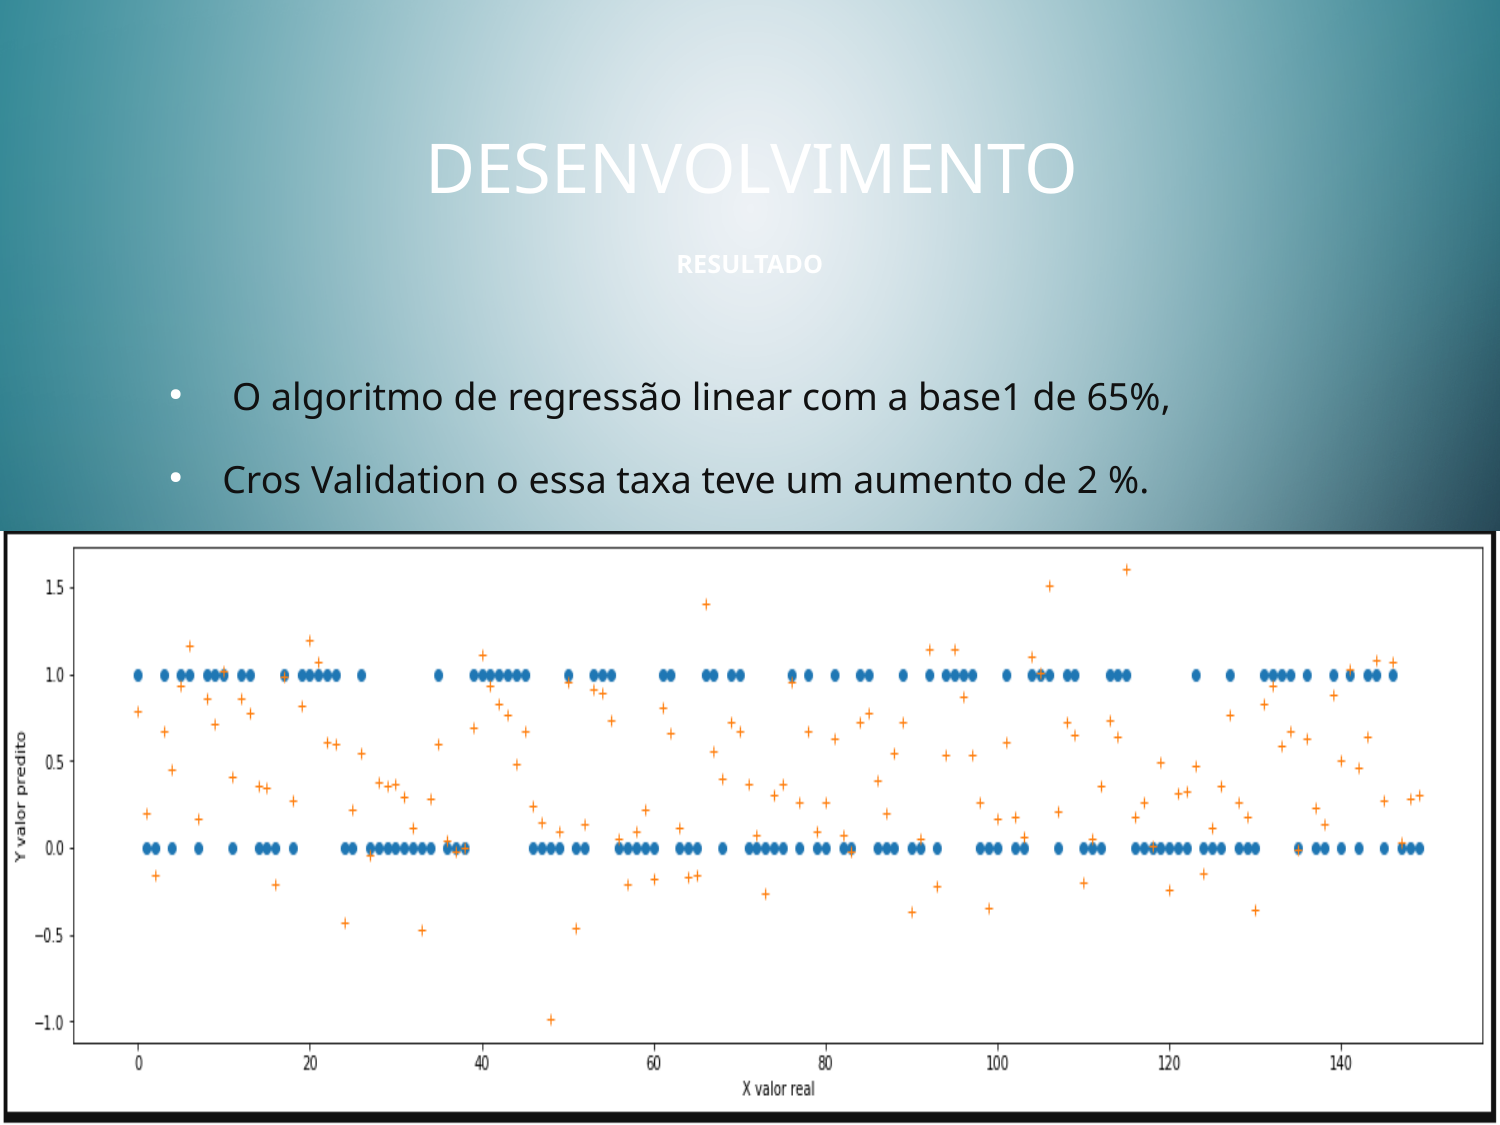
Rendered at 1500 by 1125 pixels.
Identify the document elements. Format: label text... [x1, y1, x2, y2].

title Desenvolvimento [151, 106, 1371, 237]
list O algoritmo de regressão linear com a base1 de 65%, Cros Validation o essa taxa teve um aumento de 2 %. [151, 364, 1371, 531]
picture [0, 0, 1500, 1125]
title Resultado [140, 216, 1360, 317]
